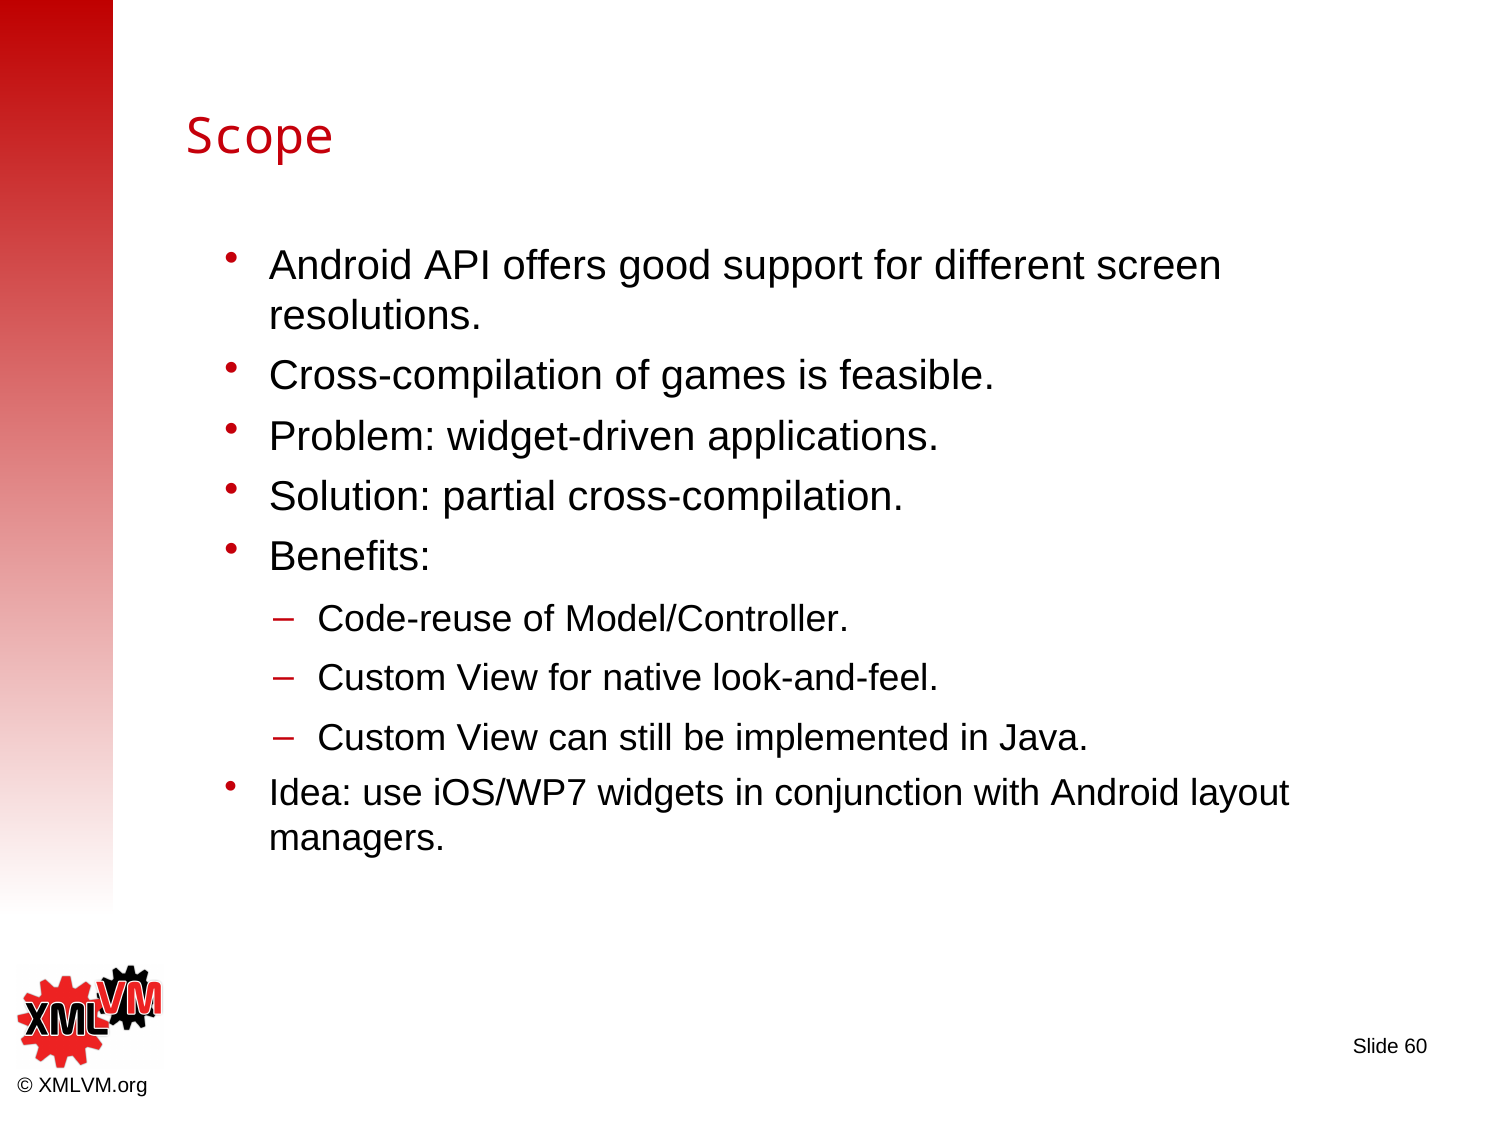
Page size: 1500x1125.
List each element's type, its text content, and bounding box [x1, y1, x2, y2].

list Android API offers good support for different screen resolutions. Cross-compilation of games is feasible. Problem: widget-driven applications. Solution: partial cross-compilation. Benefits: Code-reuse of Model/Controller. Custom View for native look-and-feel. Custom View can still be implemented in Java. Idea: use iOS/WP7 widgets in conjunction with Android layout managers. [224, 237, 1359, 986]
picture [16, 964, 164, 1069]
title Scope [170, 74, 1447, 200]
